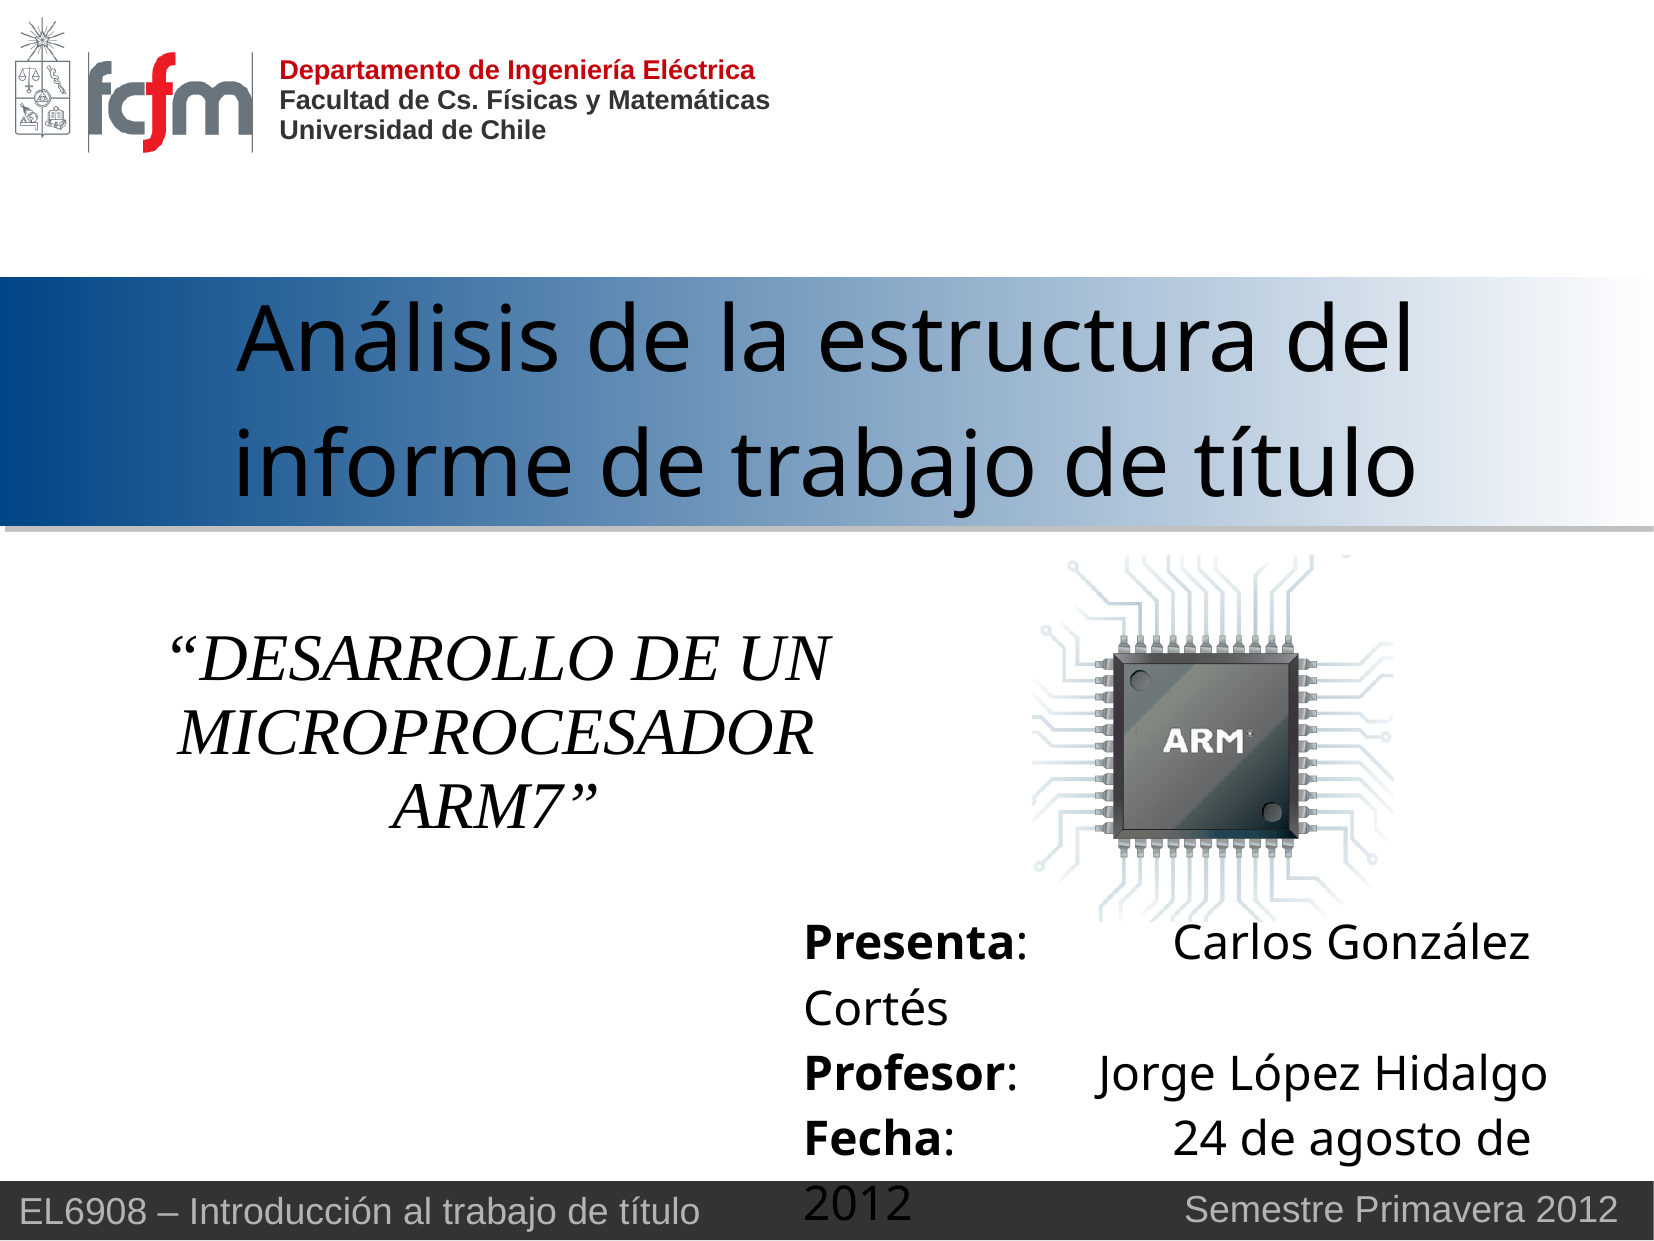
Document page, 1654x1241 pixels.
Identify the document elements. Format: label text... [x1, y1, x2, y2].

picture [0, 0, 272, 177]
title Análisis de la estructura del informe de trabajo de título [82, 295, 1571, 503]
subtitle “DESARROLLO DE UN MICROPROCESADOR ARM7” [53, 543, 833, 922]
picture [1031, 555, 1394, 922]
text_box Departamento de Ingeniería Eléctrica Facultad de Cs. Físicas y Matemáticas Universidad de Chile [264, 47, 786, 153]
text_box EL6908 – Introducción al trabajo de título [3, 1183, 696, 1241]
text_box Presenta: Carlos González Cortés Profesor: Jorge López Hidalgo Fecha: 24 de agosto de 2012 [696, 861, 1654, 1241]
